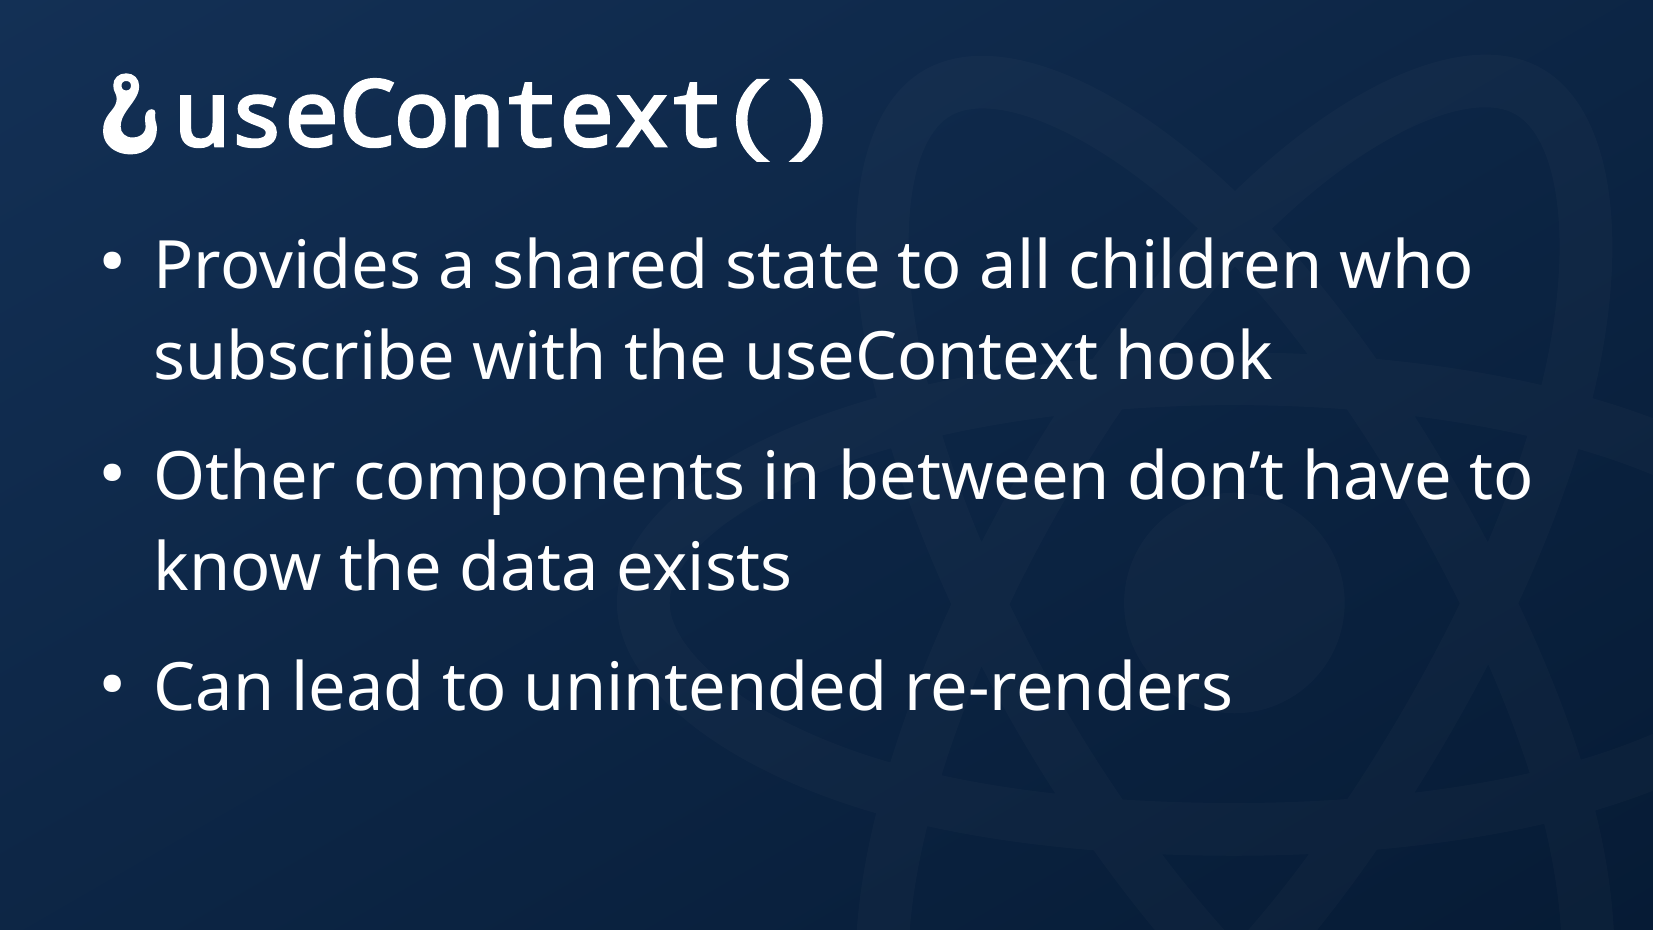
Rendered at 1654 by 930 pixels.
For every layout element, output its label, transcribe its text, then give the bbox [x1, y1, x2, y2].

list Provides a shared state to all children who subscribe with the useContext hook Other components in between don’t have to know the data exists Can lead to unintended re-renders [82, 217, 1571, 757]
title 🪝useContext() [82, 37, 1571, 193]
